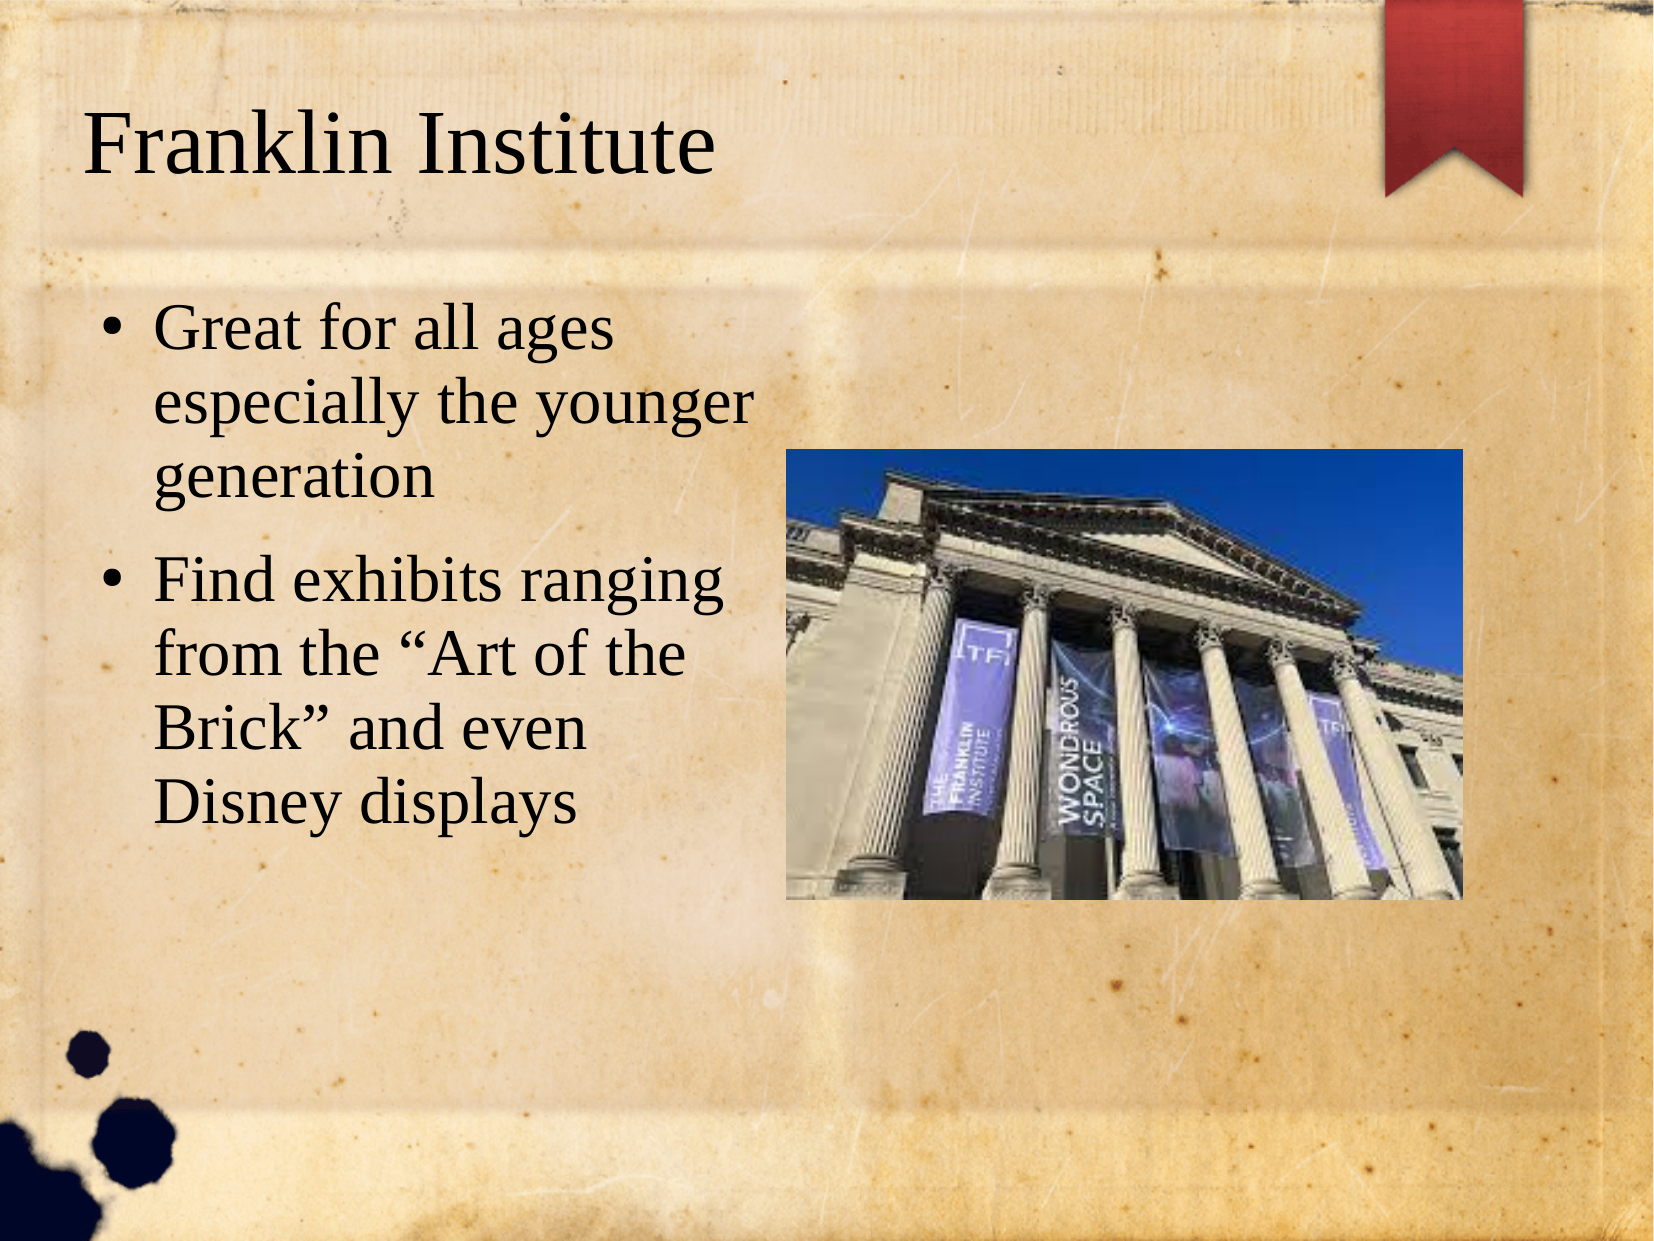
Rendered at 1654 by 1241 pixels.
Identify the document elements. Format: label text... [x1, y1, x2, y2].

picture [0, 0, 1654, 1241]
list Great for all ages especially the younger generation Find exhibits ranging from the “Art of the Brick” and even Disney displays [82, 290, 793, 1010]
title Franklin Institute [82, 49, 1347, 237]
